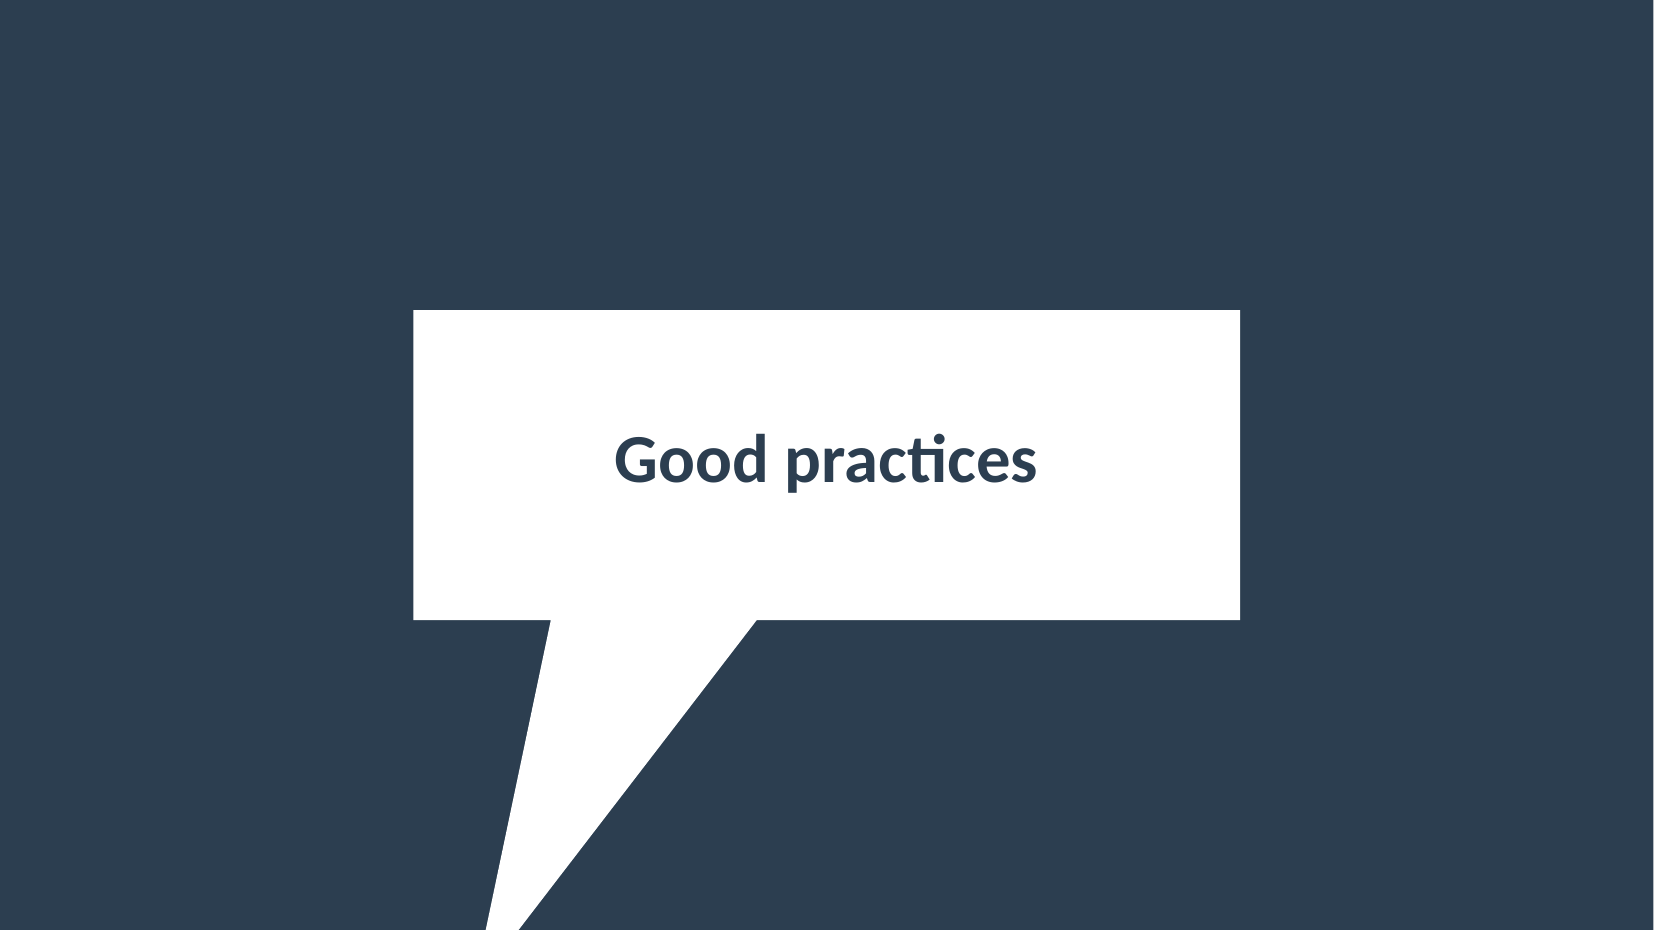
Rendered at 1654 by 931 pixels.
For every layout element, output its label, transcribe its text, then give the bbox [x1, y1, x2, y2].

title Good practices [442, 332, 1211, 598]
